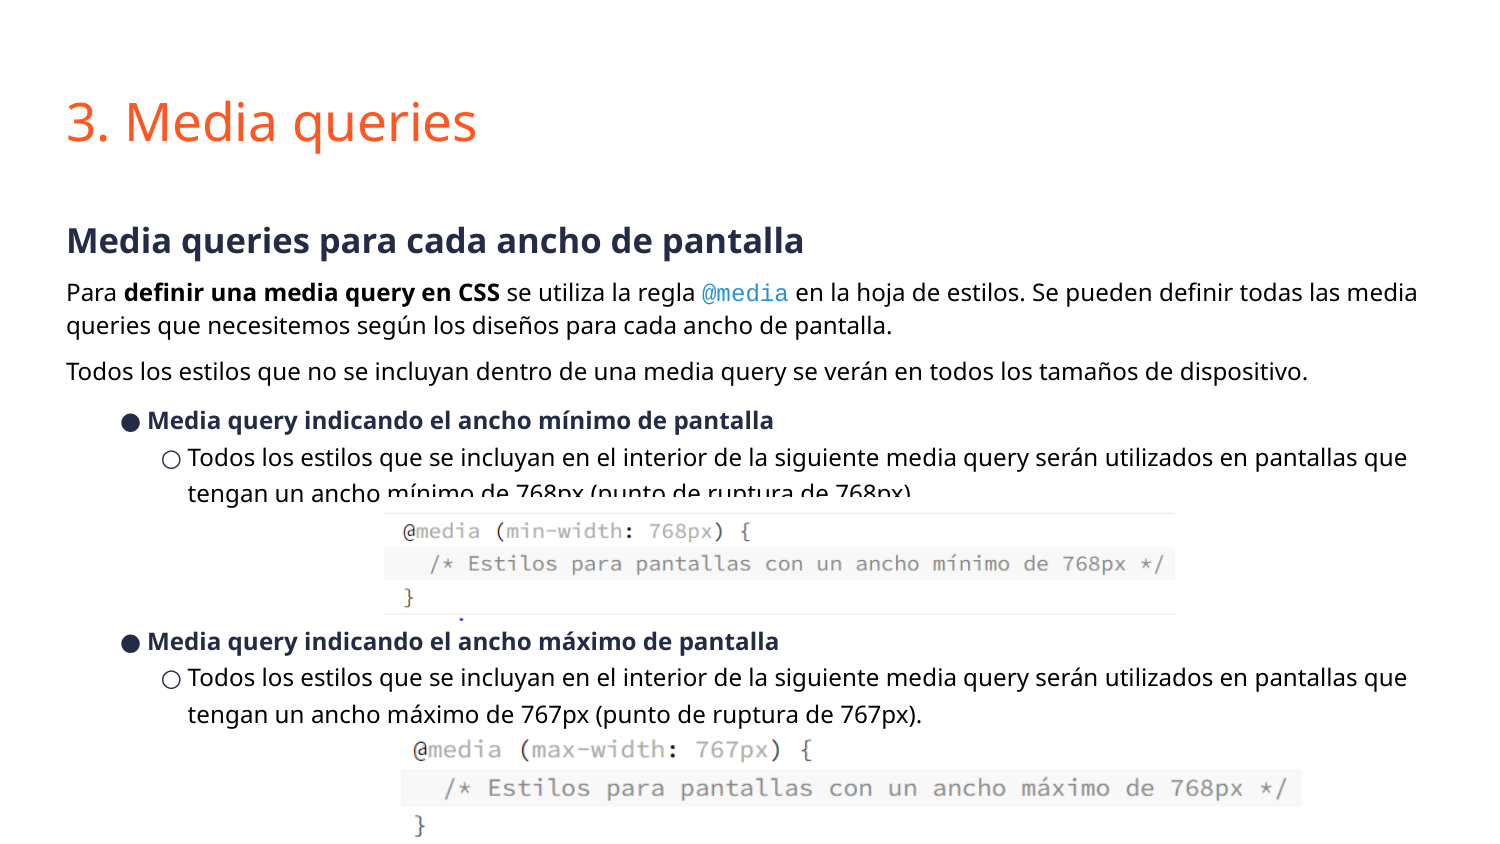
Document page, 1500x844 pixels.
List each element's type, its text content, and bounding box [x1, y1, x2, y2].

picture [401, 737, 1302, 844]
title 3. Media queries [51, 72, 1449, 167]
picture [384, 497, 1175, 623]
list Media queries para cada ancho de pantalla Para definir una media query en CSS se utiliza la regla @media en la hoja de estilos. Se pueden definir todas las media queries que necesitemos según los diseños para cada ancho de pantalla. Todos los estilos que no se incluyan dentro de una media query se verán en todos los tamaños de dispositivo. Media query indicando el ancho mínimo de pantalla Todos los estilos que se incluyan en el interior de la siguiente media query serán utilizados en pantallas que tengan un ancho mínimo de 768px (punto de ruptura de 768px). Media query indicando el ancho máximo de pantalla Todos los estilos que se incluyan en el interior de la siguiente media query serán utilizados en pantallas que tengan un ancho máximo de 767px (punto de ruptura de 767px). [51, 189, 1449, 750]
